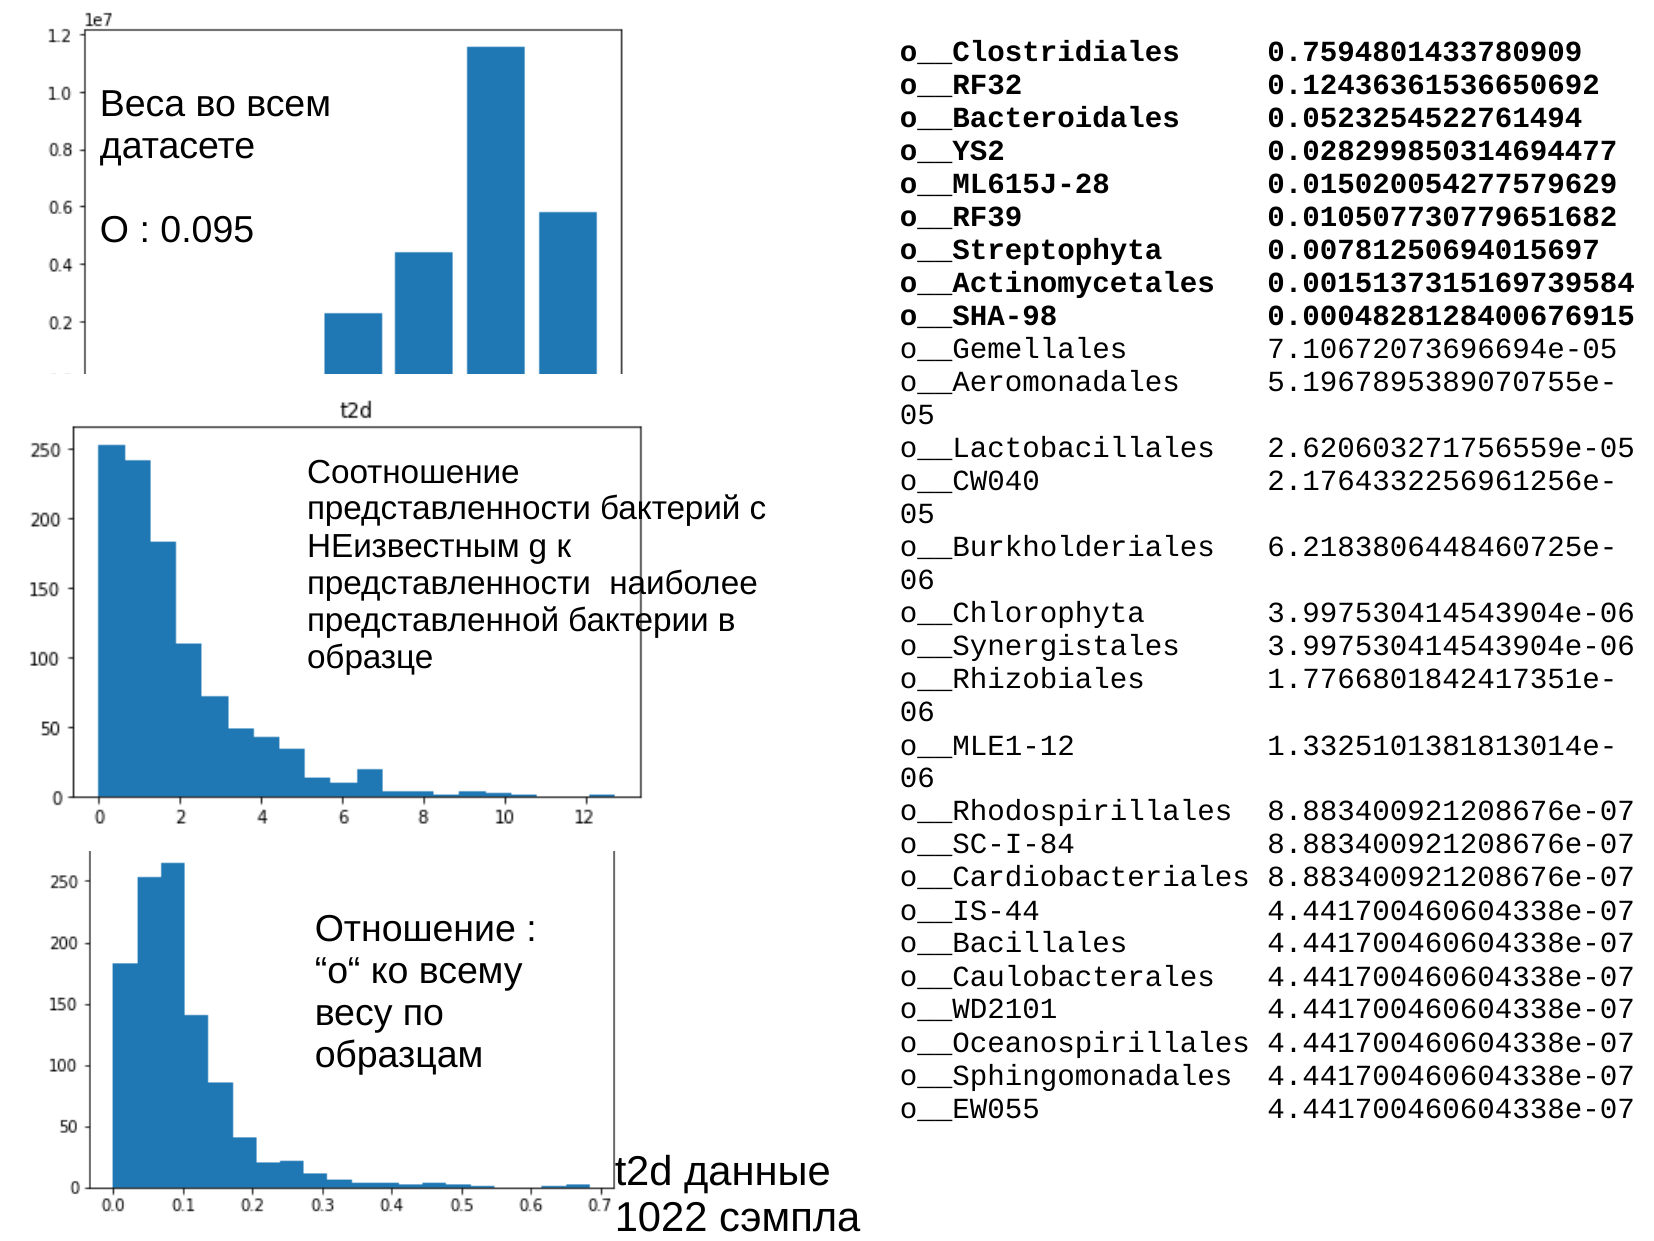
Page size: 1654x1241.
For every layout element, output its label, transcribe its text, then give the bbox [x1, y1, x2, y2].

text_box o__Clostridiales 0.7594801433780909 o__RF32 0.12436361536650692 o__Bacteroidales 0.0523254522761494 o__YS2 0.028299850314694477 o__ML615J-28 0.015020054277579629 o__RF39 0.010507730779651682 o__Streptophyta 0.00781250694015697 o__Actinomycetales 0.0015137315169739584 o__SHA-98 0.0004828128400676915 o__Gemellales 7.10672073696694e-05 o__Aeromonadales 5.1967895389070755e-05 o__Lactobacillales 2.620603271756559e-05 o__CW040 2.1764332256961256e-05 o__Burkholderiales 6.2183806448460725e-06 o__Chlorophyta 3.997530414543904e-06 o__Synergistales 3.997530414543904e-06 o__Rhizobiales 1.7766801842417351e-06 o__MLE1-12 1.3325101381813014e-06 o__Rhodospirillales 8.883400921208676e-07 o__SC-I-84 8.883400921208676e-07 o__Cardiobacteriales 8.883400921208676e-07 o__IS-44 4.441700460604338e-07 o__Bacillales 4.441700460604338e-07 o__Caulobacterales 4.441700460604338e-07 o__WD2101 4.441700460604338e-07 o__Oceanospirillales 4.441700460604338e-07 o__Sphingomonadales 4.441700460604338e-07 o__EW055 4.441700460604338e-07 [885, 30, 1654, 1140]
text_box t2d данные 1022 сэмпла [600, 1140, 1654, 1241]
picture [7, 0, 698, 1227]
text_box Соотношение представленности бактерий с НЕизвестным g к представленности наиболее представленной бактерии в образце [292, 445, 811, 796]
text_box Веса во всем датасете O : 0.095 [85, 75, 356, 301]
text_box Отношение : “o“ ко всему весу по образцам [300, 900, 571, 1125]
